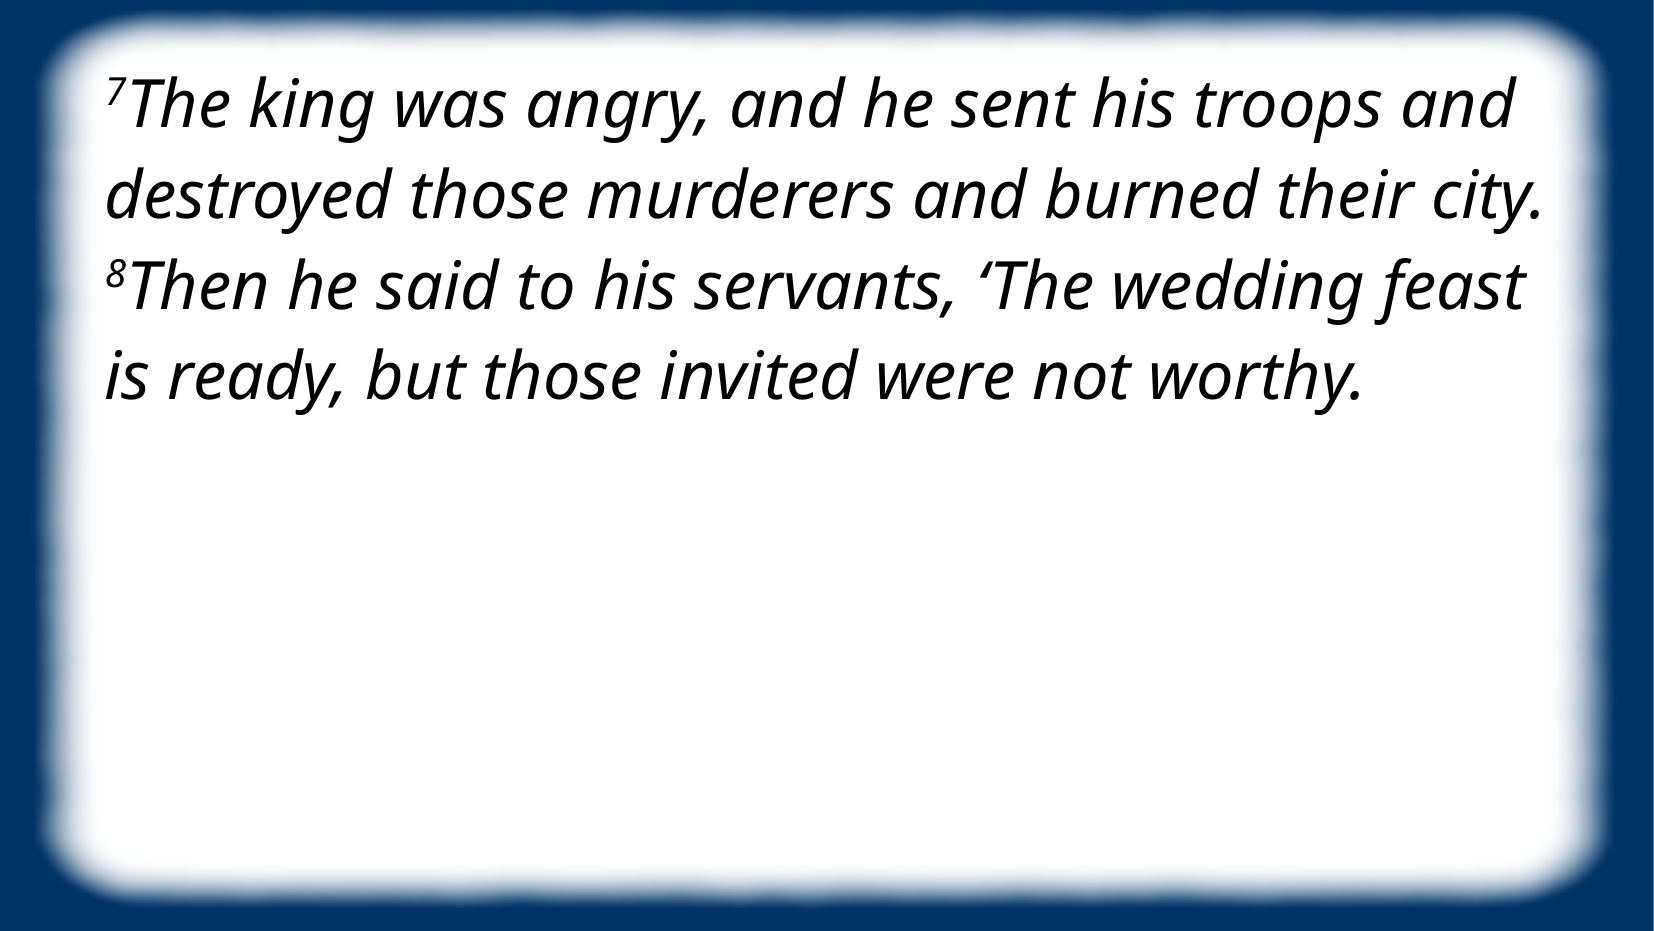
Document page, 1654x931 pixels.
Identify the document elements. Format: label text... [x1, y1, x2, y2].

text_box 7The king was angry, and he sent his troops and destroyed those murderers and burned their city. 8Then he said to his servants, ‘The wedding feast is ready, but those invited were not worthy. [90, 48, 1576, 451]
picture [0, 0, 1654, 931]
